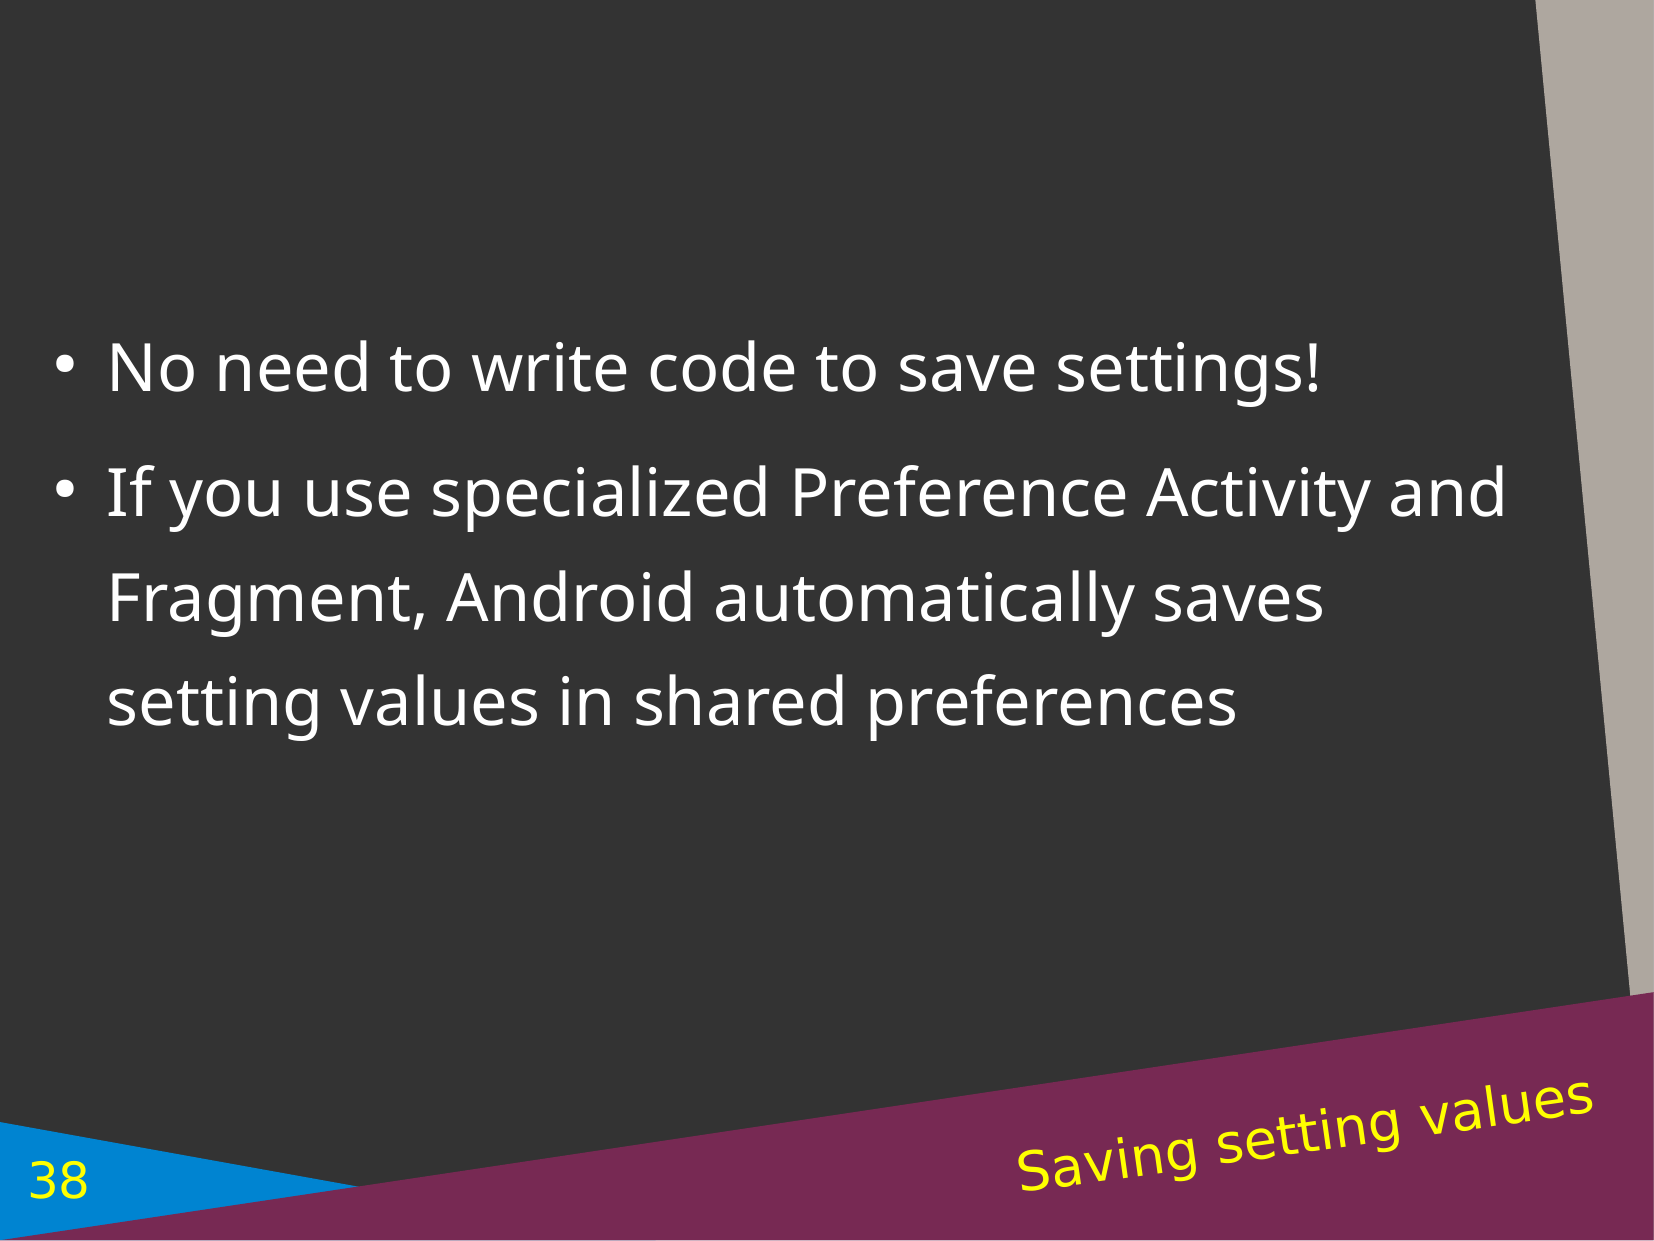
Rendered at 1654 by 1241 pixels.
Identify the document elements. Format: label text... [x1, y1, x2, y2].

list No need to write code to save settings! If you use specialized Preference Activity and Fragment, Android automatically saves setting values in shared preferences [35, 59, 1524, 993]
title Saving setting values [956, 995, 1654, 1241]
